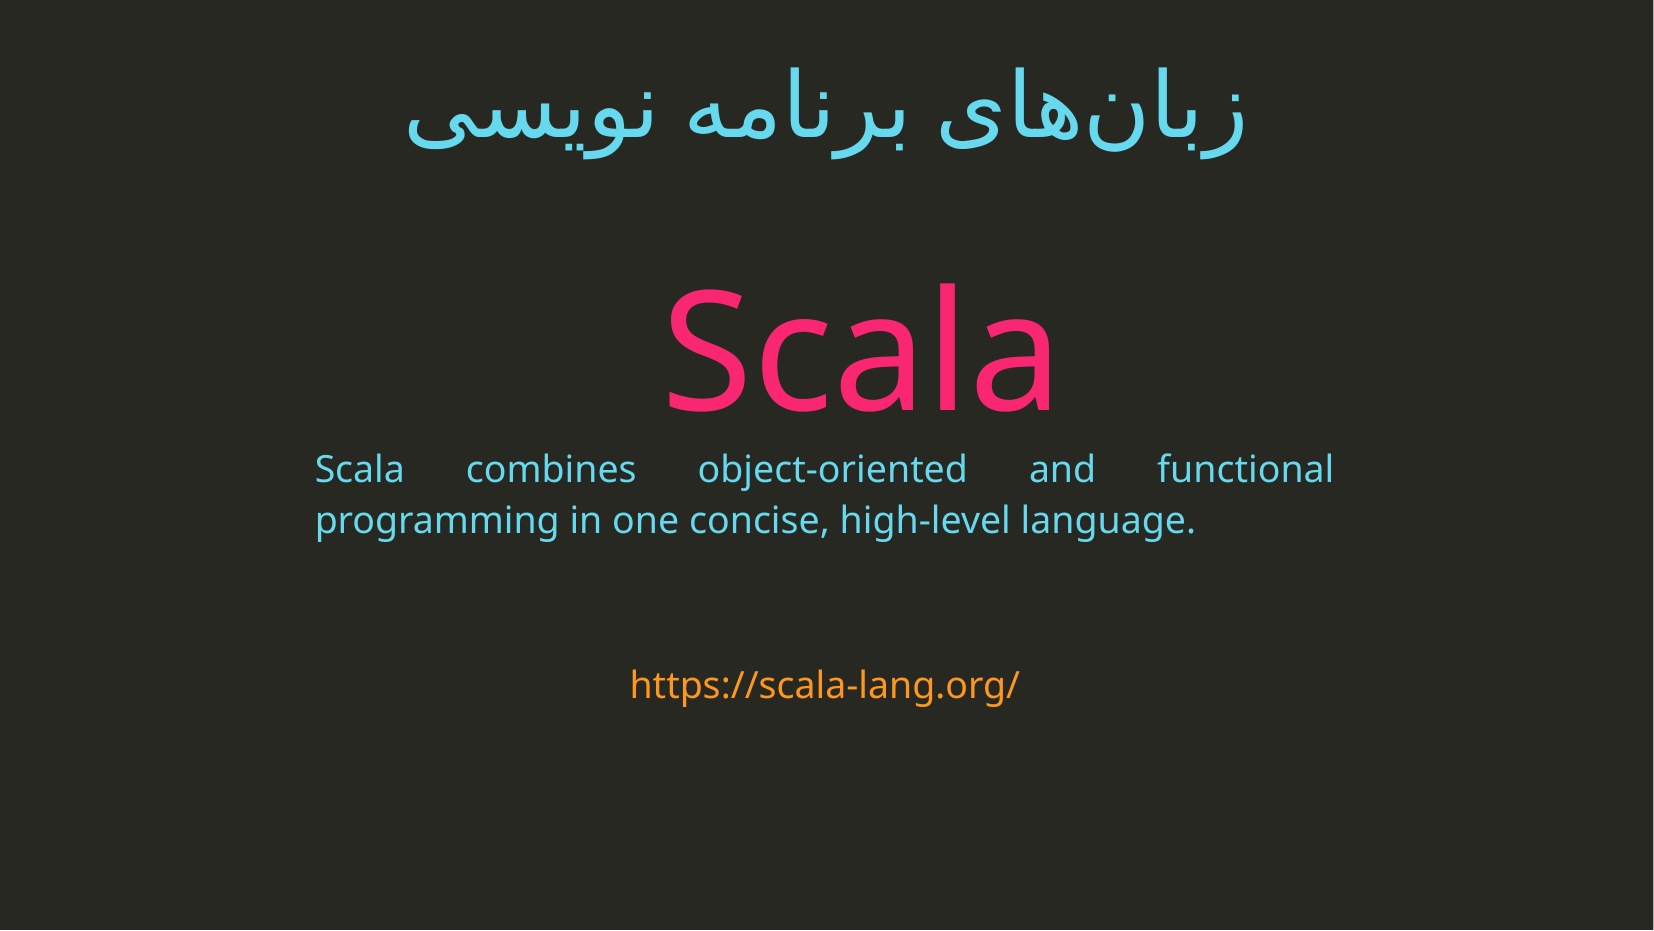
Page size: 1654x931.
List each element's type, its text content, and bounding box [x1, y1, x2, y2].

title زبان‌های برنامه نویسی [82, 37, 1571, 193]
text_box https://scala-lang.org/ [300, 650, 1351, 745]
text_box Scala [420, 225, 1306, 435]
text_box Scala combines object-oriented and functional programming in one concise, high-level language. [300, 435, 1351, 604]
